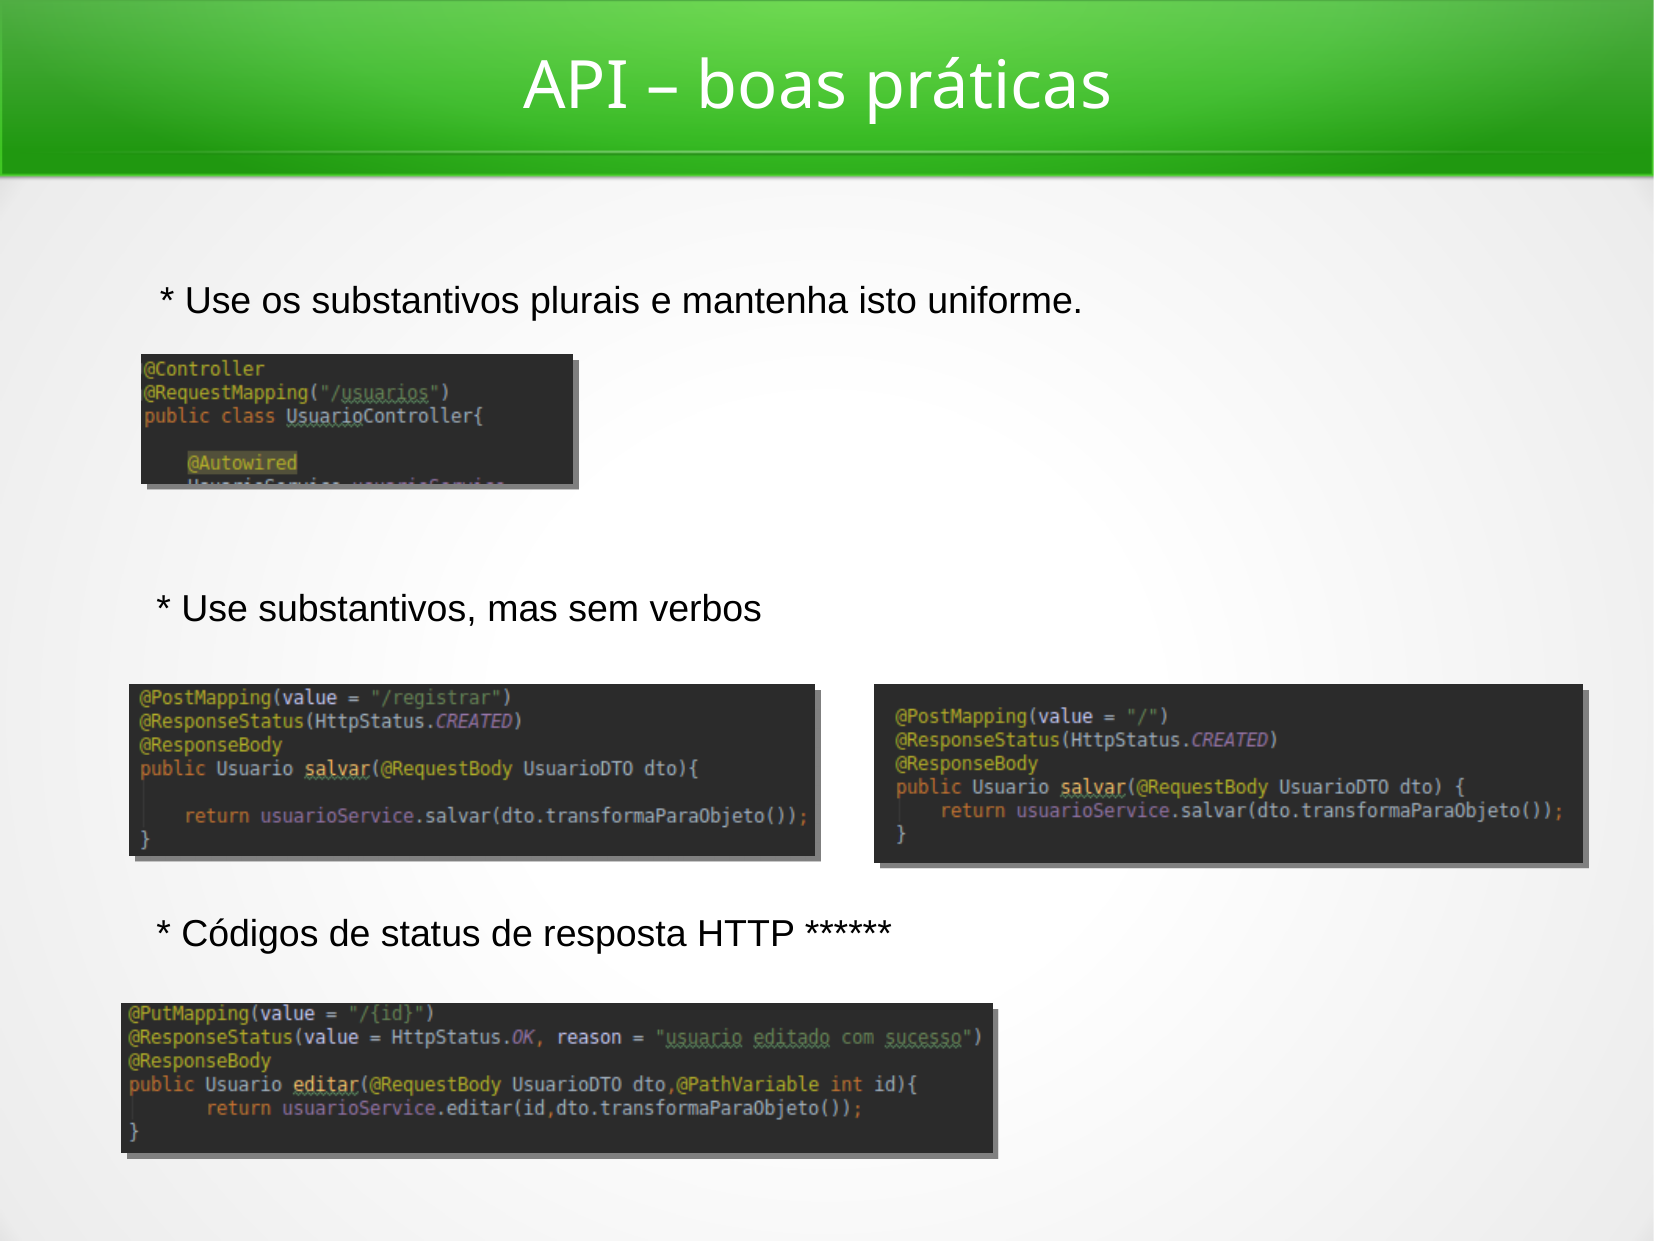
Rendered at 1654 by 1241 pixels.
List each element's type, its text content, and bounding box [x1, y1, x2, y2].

text_box * Códigos de status de resposta HTTP ****** [141, 905, 908, 1003]
text_box * Use os substantivos plurais e mantenha isto uniforme. [145, 271, 1099, 329]
picture [0, 0, 1654, 1241]
title API – boas práticas [82, 11, 1571, 154]
text_box * Use substantivos, mas sem verbos [141, 579, 1347, 721]
